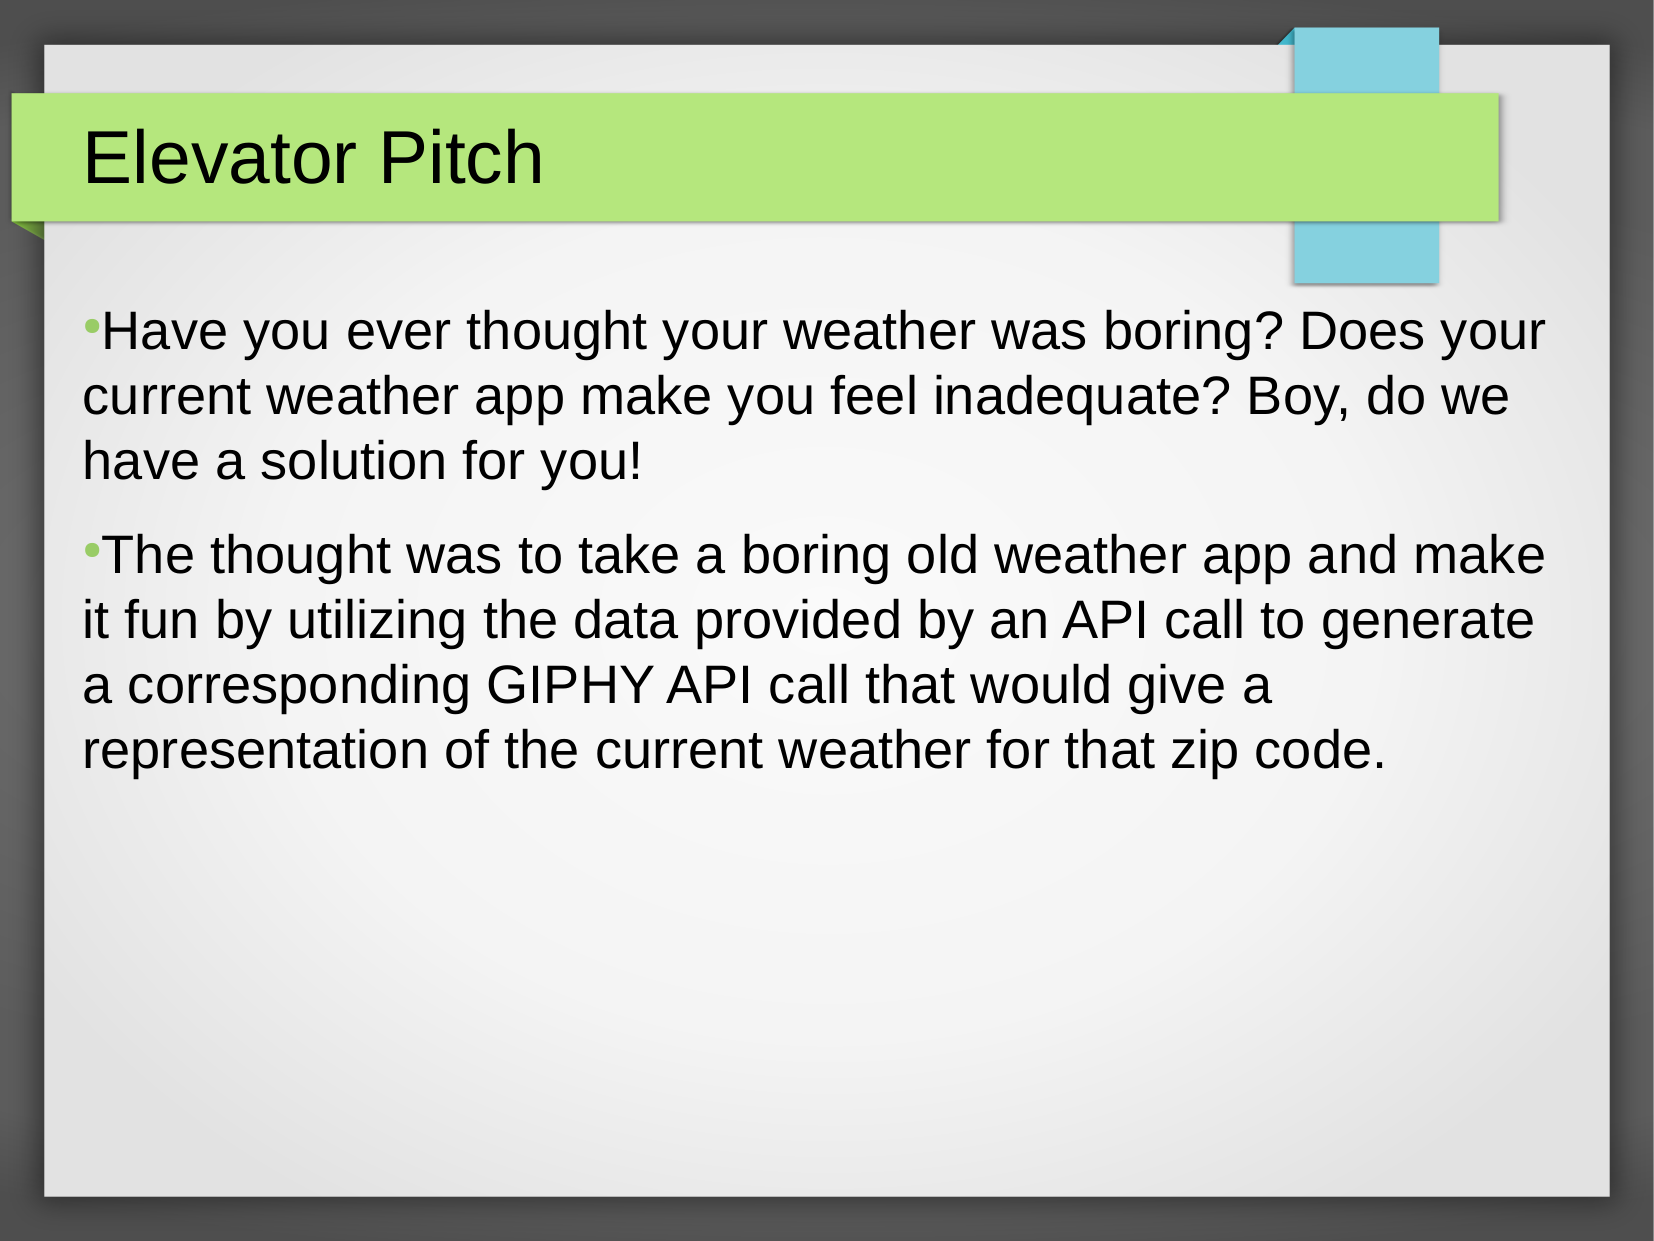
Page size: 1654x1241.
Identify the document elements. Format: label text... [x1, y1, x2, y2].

picture [0, 0, 1654, 1241]
list Have you ever thought your weather was boring? Does your current weather app make you feel inadequate? Boy, do we have a solution for you! The thought was to take a boring old weather app and make it fun by utilizing the data provided by an API call to generate a corresponding GIPHY API call that would give a representation of the current weather for that zip code. [82, 295, 1571, 1015]
title Elevator Pitch [82, 94, 1264, 213]
